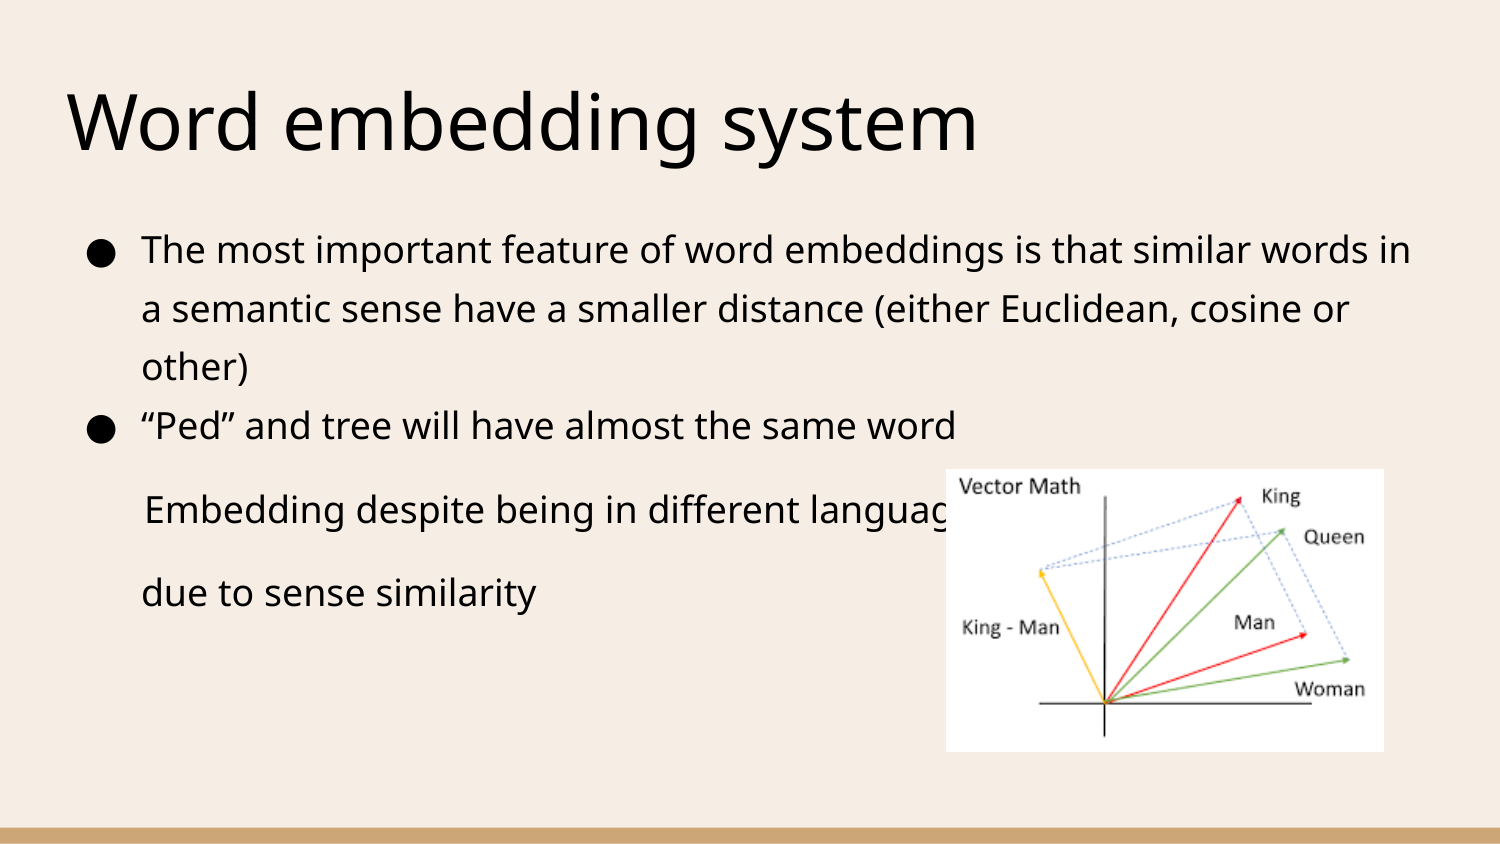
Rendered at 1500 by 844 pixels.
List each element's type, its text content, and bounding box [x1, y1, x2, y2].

title Word embedding system [51, 51, 1449, 189]
list The most important feature of word embeddings is that similar words in a semantic sense have a smaller distance (either Euclidean, cosine or other) “Ped” and tree will have almost the same word Embedding despite being in different languages due to sense similarity [51, 200, 1449, 752]
picture [946, 469, 1384, 752]
